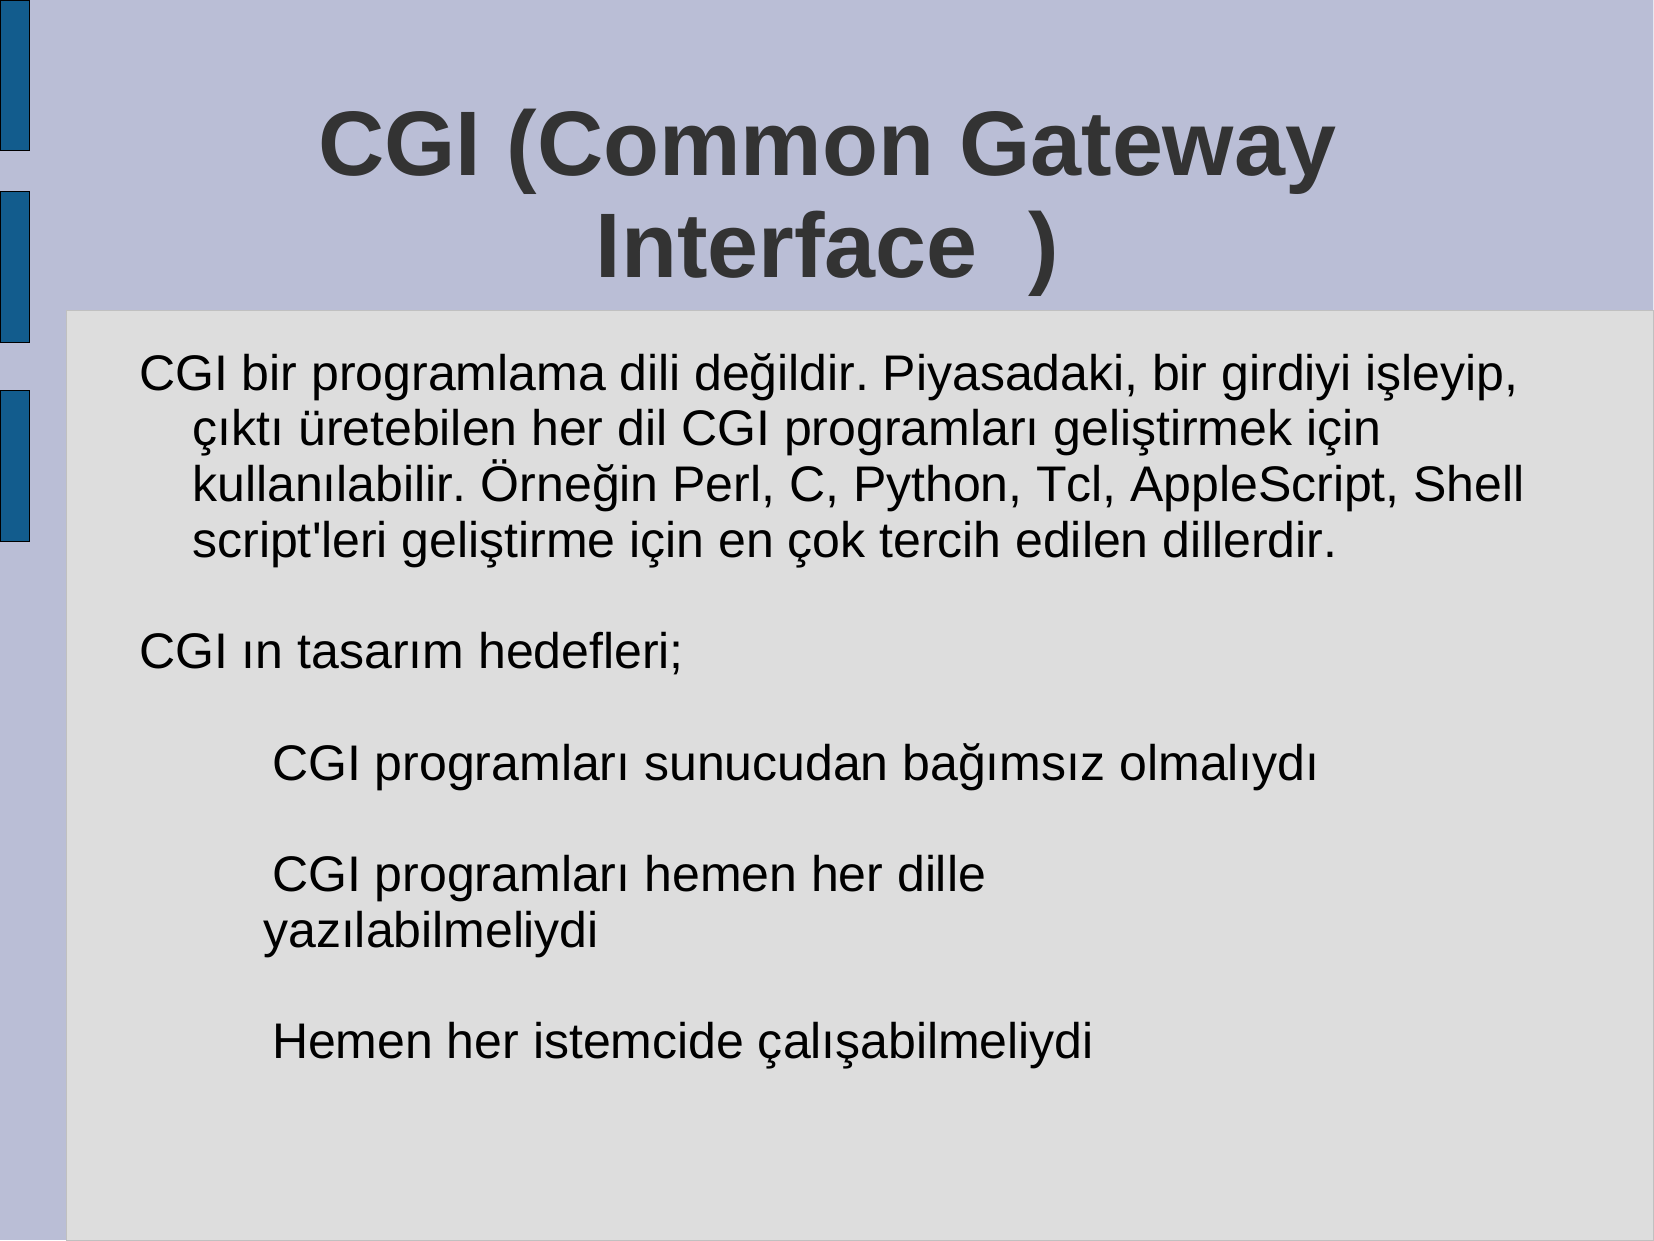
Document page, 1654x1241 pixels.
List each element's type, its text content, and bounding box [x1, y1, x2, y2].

list CGI bir programlama dili değildir. Piyasadaki, bir girdiyi işleyip, çıktı üretebilen her dil CGI programları geliştirmek için kullanılabilir. Örneğin Perl, C, Python, Tcl, AppleScript, Shell script'leri geliştirme için en çok tercih edilen dillerdir. CGI ın tasarım hedefleri; CGI programları sunucudan bağımsız olmalıydı CGI programları hemen her dille yazılabilmeliydi Hemen her istemcide çalışabilmeliydi [121, 344, 1534, 1209]
title CGI (Common Gateway Interface ) [121, 87, 1534, 302]
